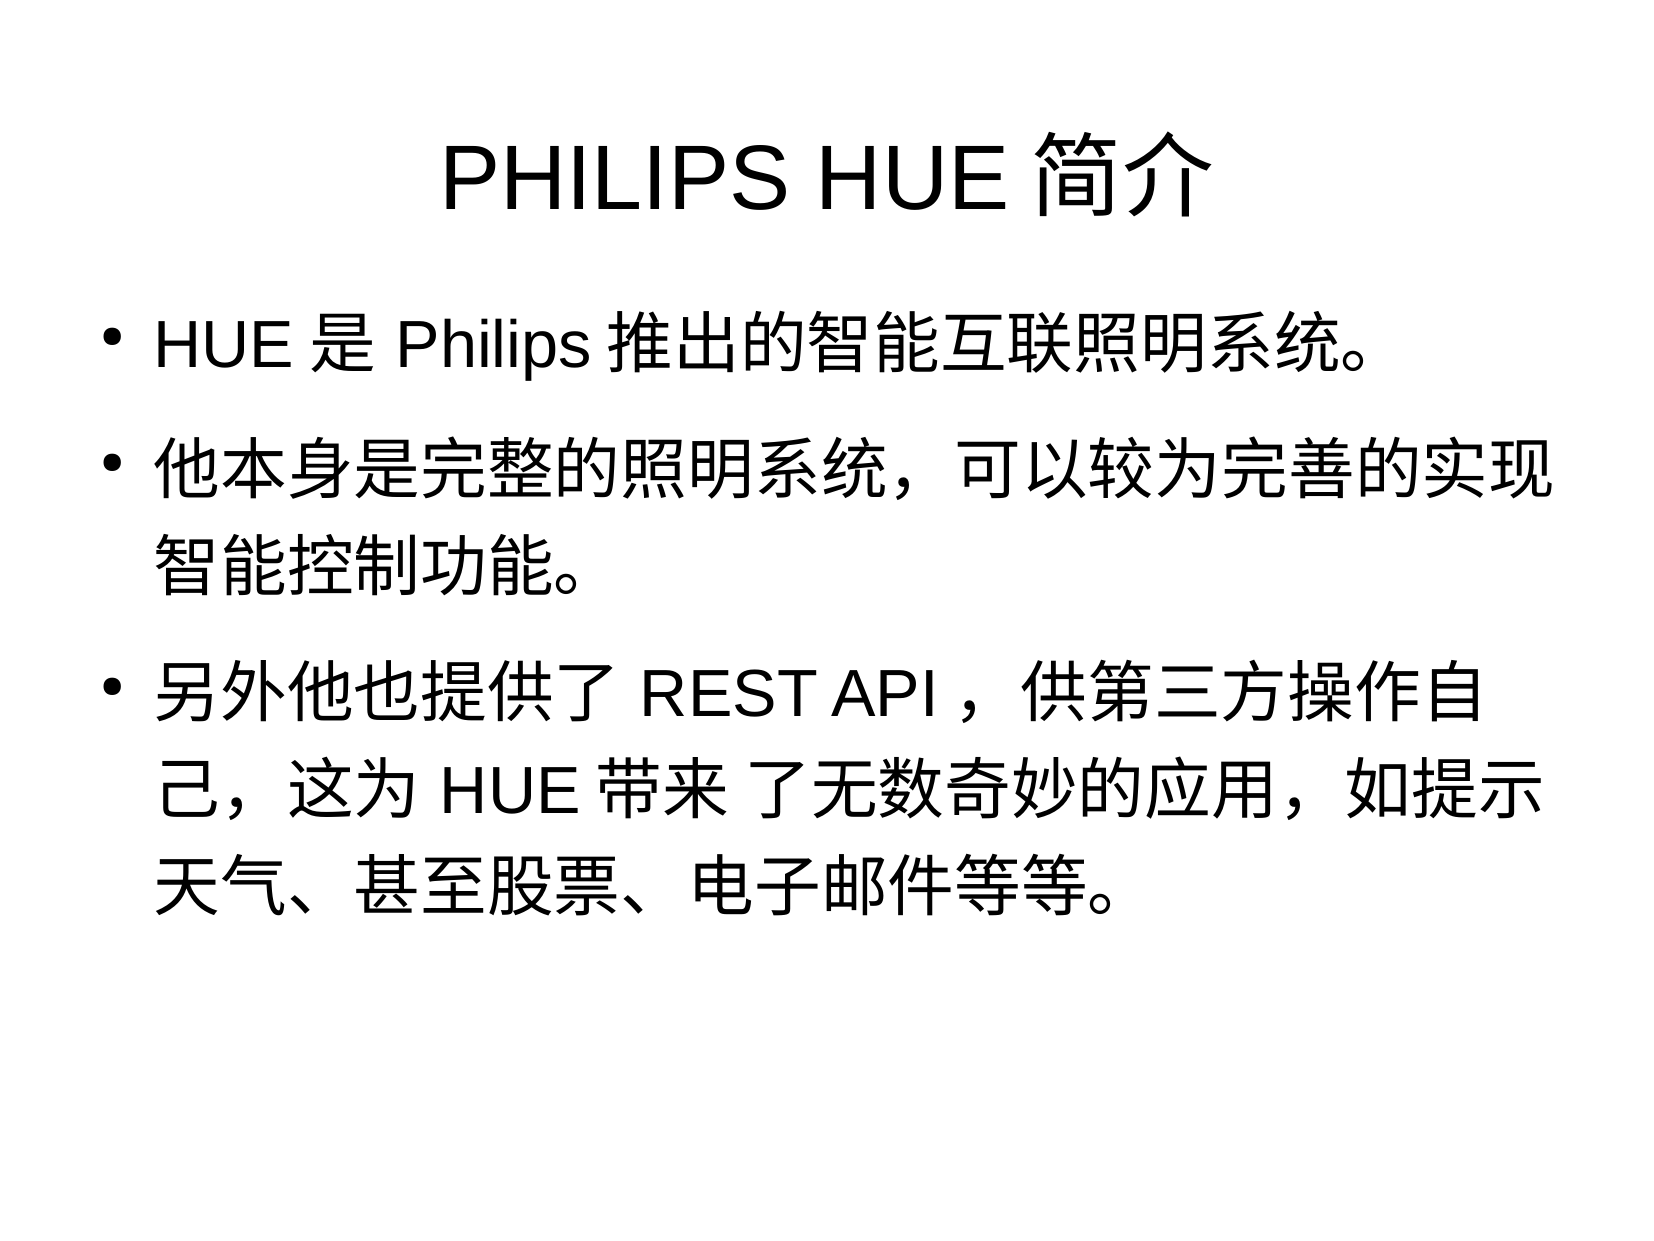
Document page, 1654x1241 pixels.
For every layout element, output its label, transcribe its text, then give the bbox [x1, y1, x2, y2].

list HUE是Philips推出的智能互联照明系统。 他本身是完整的照明系统，可以较为完善的实现智能控制功能。 另外他也提供了REST API，供第三方操作自己，这为HUE带来 了无数奇妙的应用，如提示天气、甚至股票、电子邮件等等。 [82, 290, 1571, 1010]
title PHILIPS HUE简介 [82, 49, 1571, 257]
